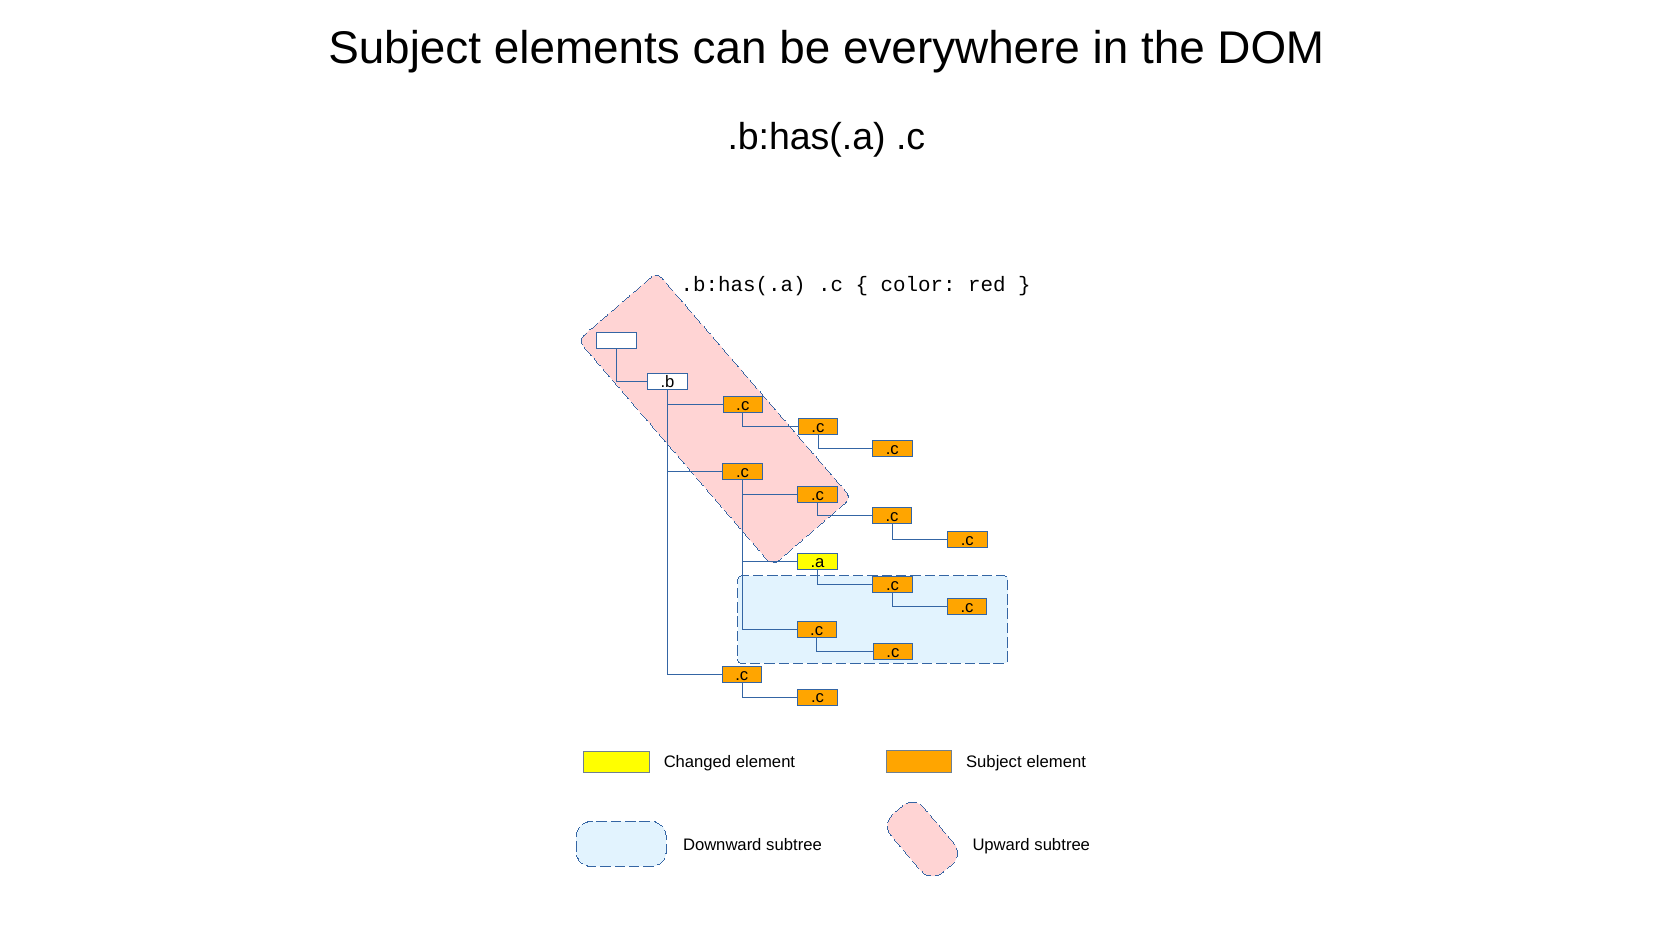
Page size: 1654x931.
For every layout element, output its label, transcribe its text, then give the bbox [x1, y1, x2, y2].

text_box .c [872, 440, 913, 457]
text_box Downward subtree [668, 827, 848, 866]
text_box .c [797, 689, 838, 706]
text_box [737, 575, 1008, 664]
text_box Upward subtree [957, 827, 1111, 866]
text_box .c [798, 418, 838, 435]
text_box [886, 750, 951, 773]
text_box .c [947, 598, 987, 615]
text_box .c [723, 396, 763, 413]
text_box .c [722, 463, 763, 480]
text_box .a [797, 553, 838, 570]
text_box .c [797, 486, 838, 503]
text_box .c [722, 666, 762, 683]
text_box [581, 275, 790, 444]
text_box .b:has(.a) .c { color: red } [684, 263, 1027, 310]
text_box Changed element [649, 745, 814, 779]
text_box .b [647, 373, 688, 390]
text_box .c [797, 621, 837, 638]
text_box [691, 472, 742, 531]
text_box Subject elements can be everywhere in the DOM .b:has(.a) .c [0, 15, 1654, 166]
text_box .c [872, 576, 913, 593]
text_box .c [872, 507, 912, 524]
text_box [576, 821, 667, 867]
text_box [583, 751, 649, 773]
text_box [887, 802, 957, 877]
text_box .c [947, 531, 988, 548]
text_box [668, 405, 849, 515]
text_box [743, 495, 831, 561]
text_box Subject element [951, 745, 1116, 779]
text_box .c [873, 643, 913, 660]
